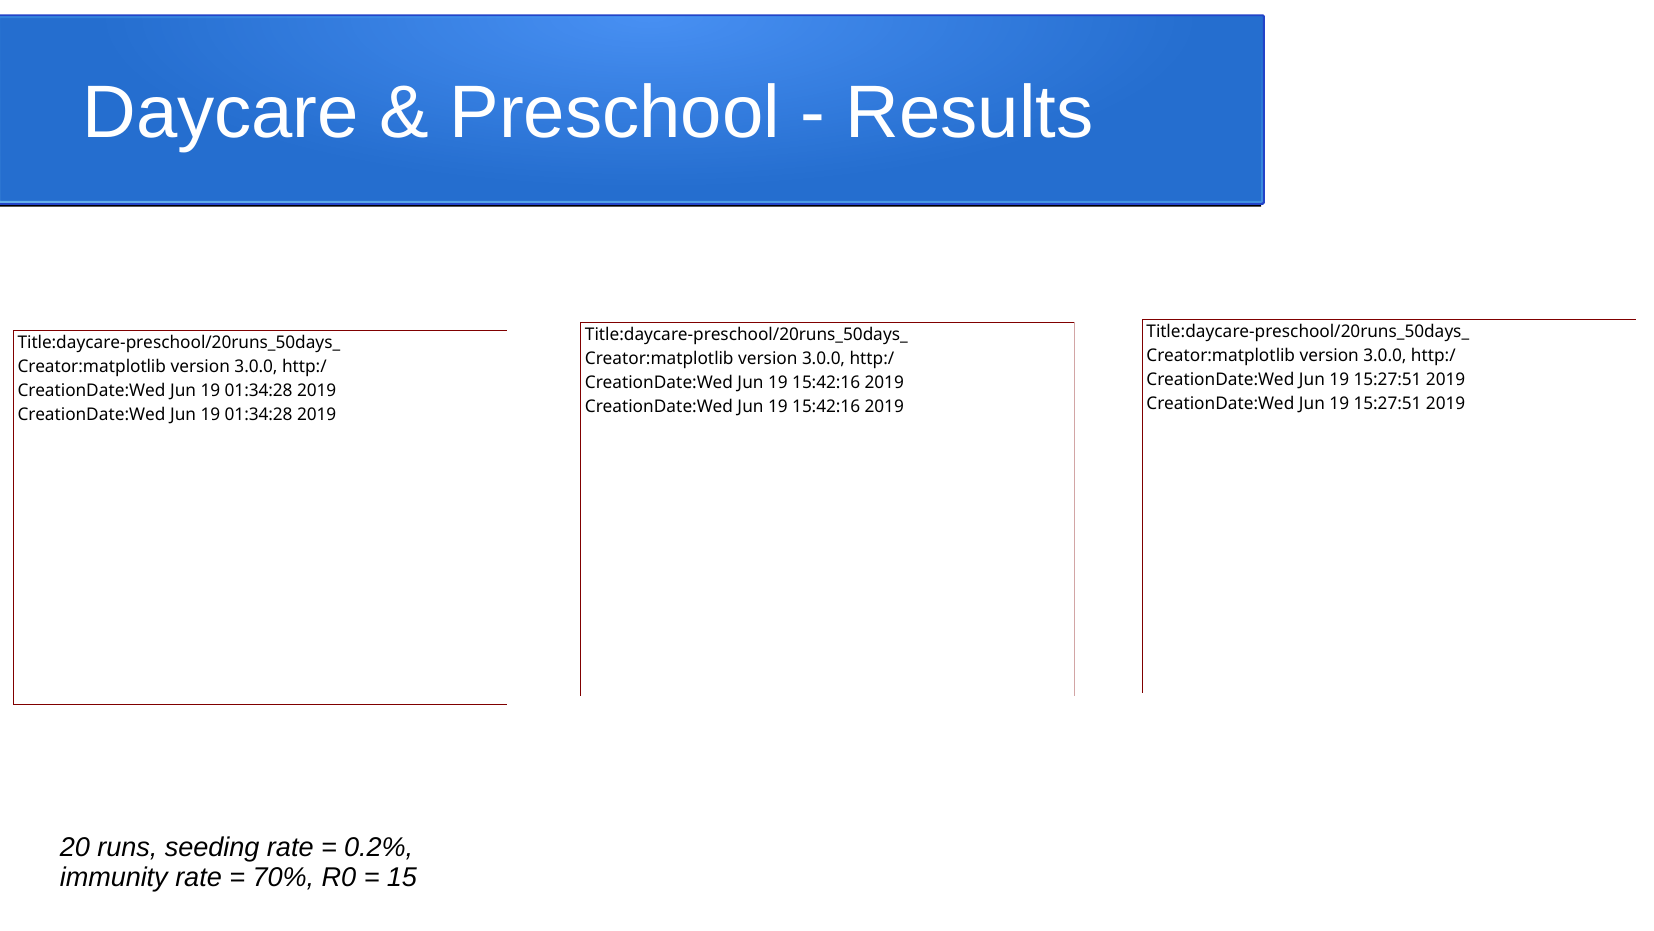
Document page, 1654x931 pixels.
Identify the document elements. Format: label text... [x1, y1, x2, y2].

picture [11, 329, 507, 705]
picture [579, 320, 1075, 696]
text_box 20 runs, seeding rate = 0.2%, immunity rate = 70%, R0 = 15 [45, 824, 526, 901]
title Daycare & Preschool - Results [82, 35, 1235, 189]
picture [1140, 317, 1636, 693]
